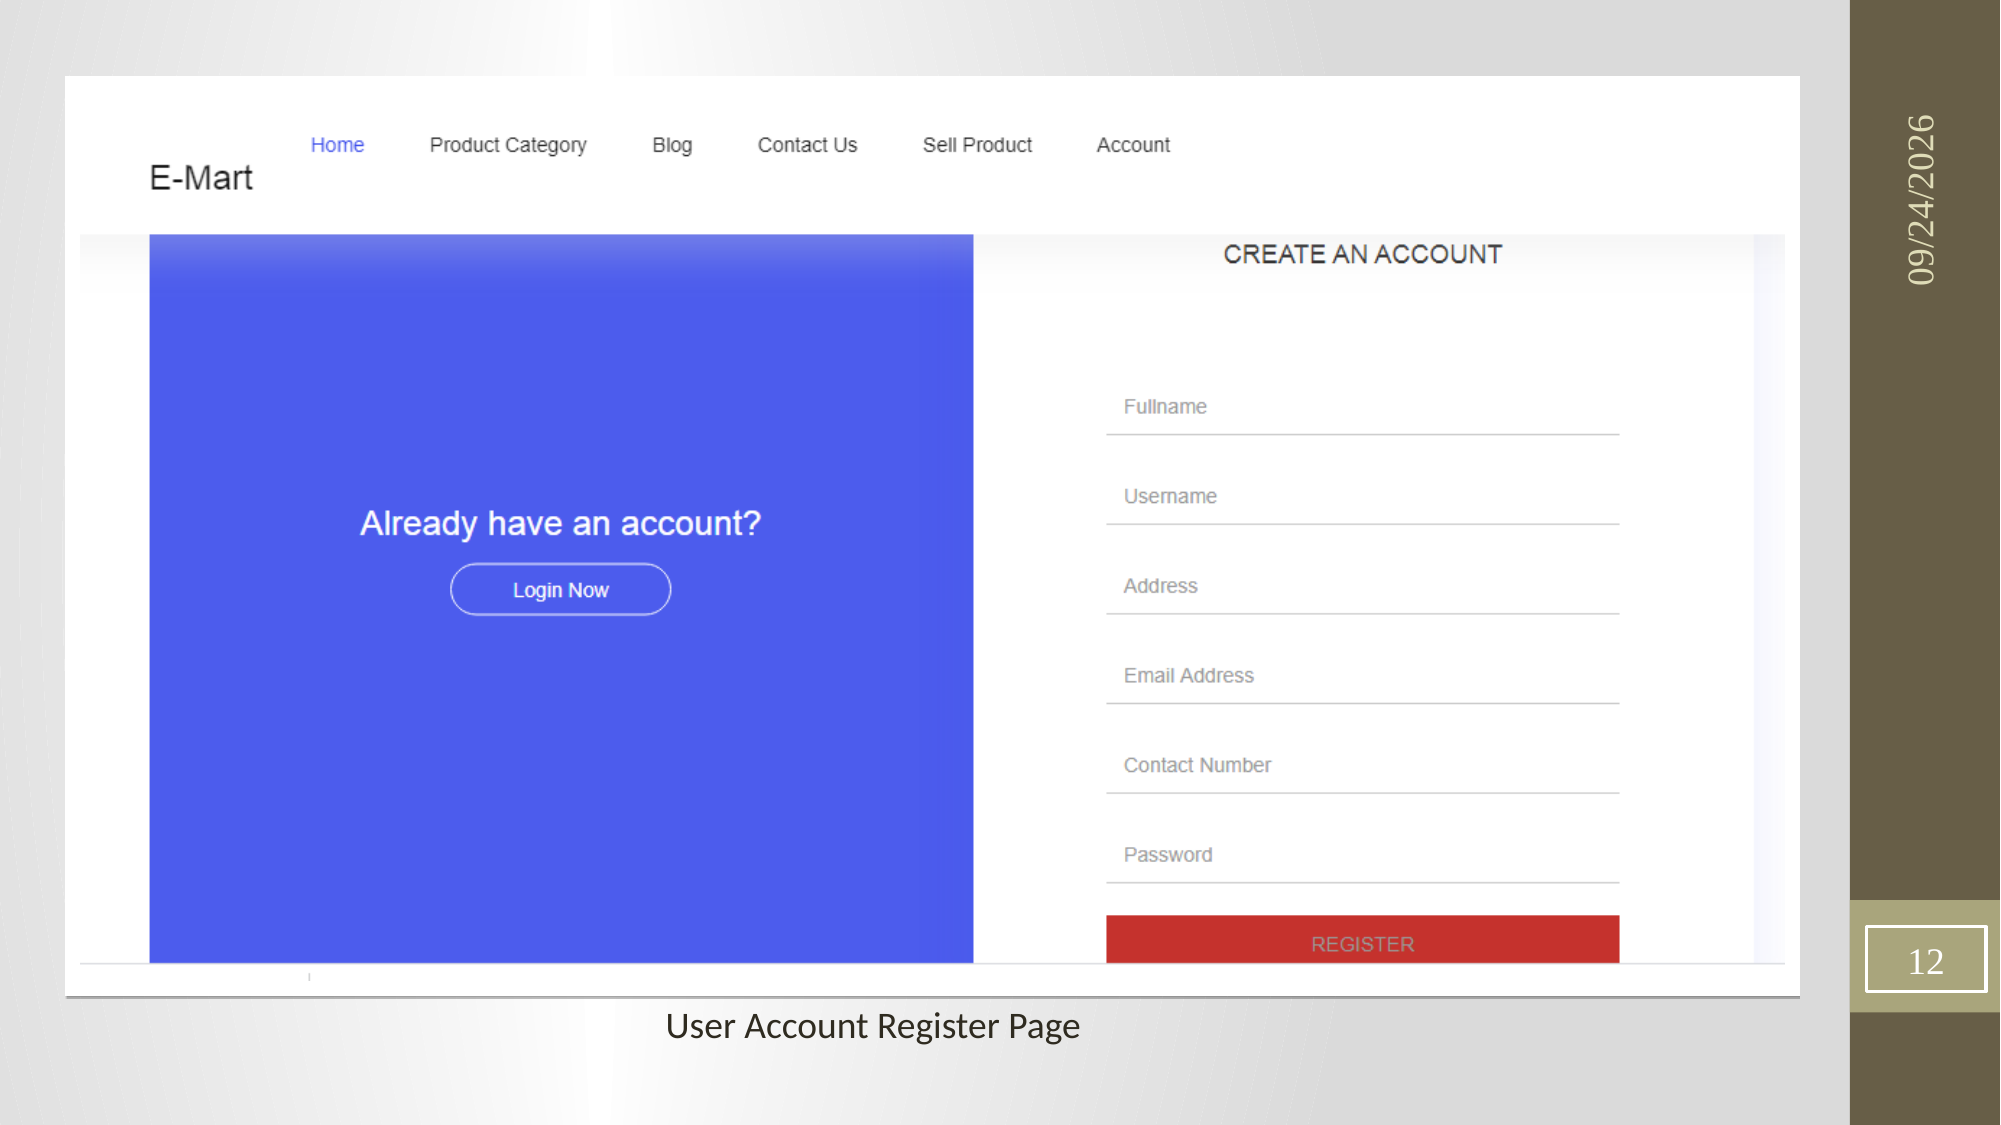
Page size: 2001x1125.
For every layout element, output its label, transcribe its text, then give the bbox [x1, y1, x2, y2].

text_box User Account Register Page [650, 993, 1246, 1054]
picture [79, 90, 1786, 982]
slide_number 11/22/2020 [1878, 100, 1959, 501]
slide_number <number> [1866, 926, 1987, 992]
